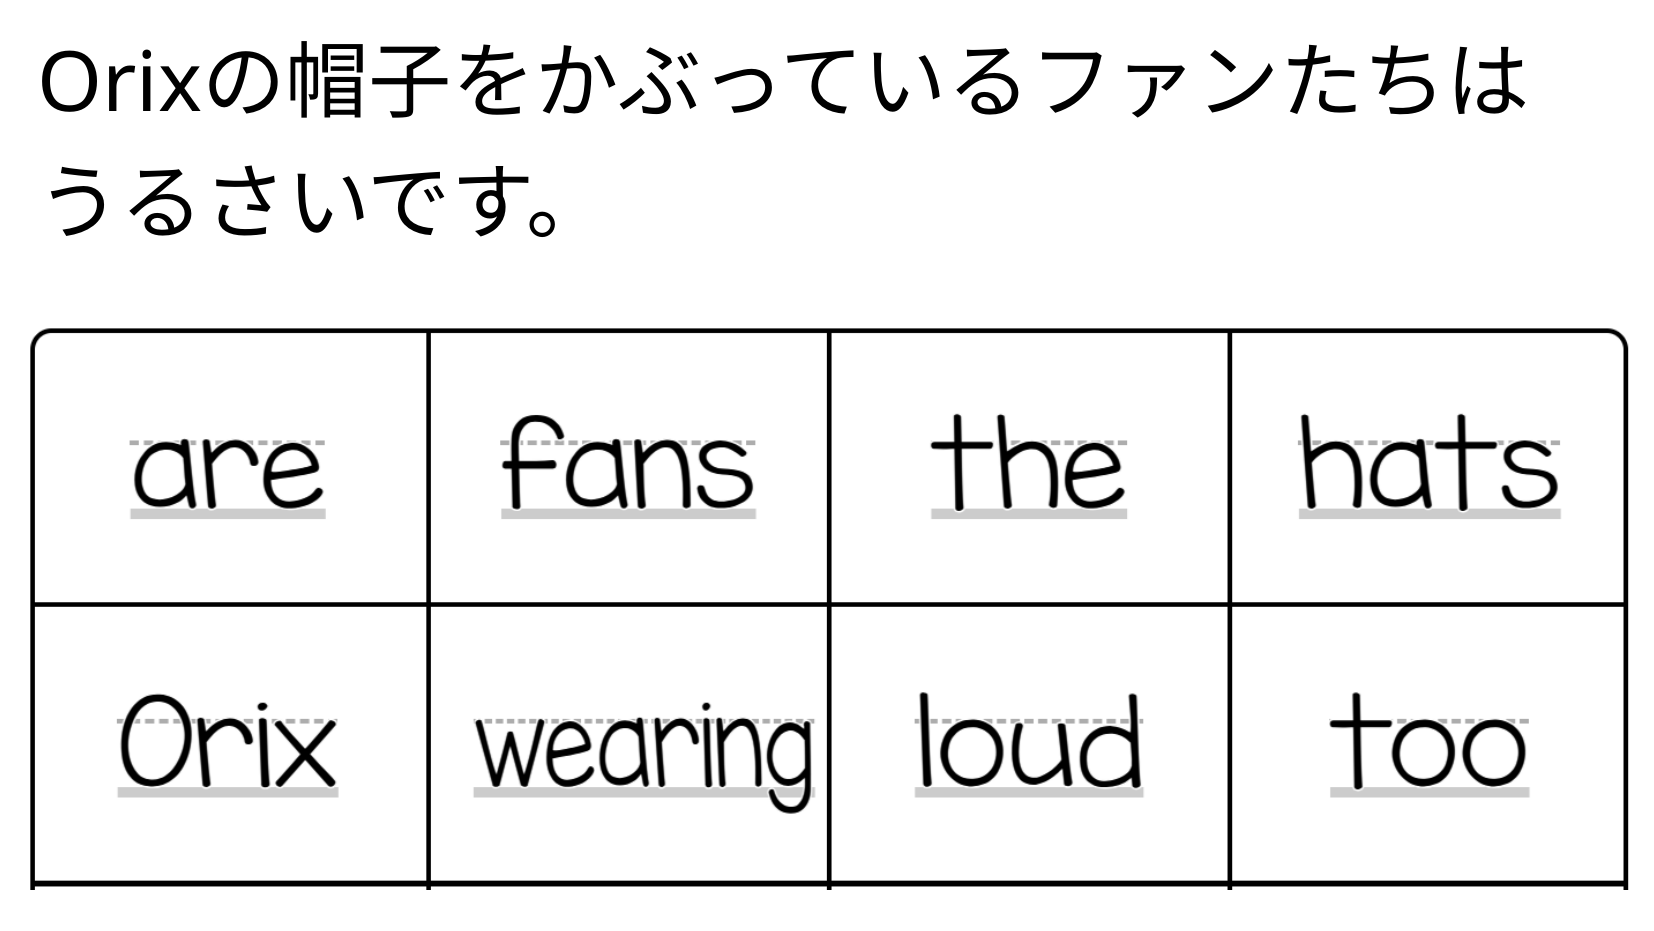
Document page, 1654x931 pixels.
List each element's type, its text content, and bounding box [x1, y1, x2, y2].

title Orixの帽子をかぶっているファンたちは うるさいです。 [37, 19, 1613, 252]
picture [20, 325, 1634, 890]
